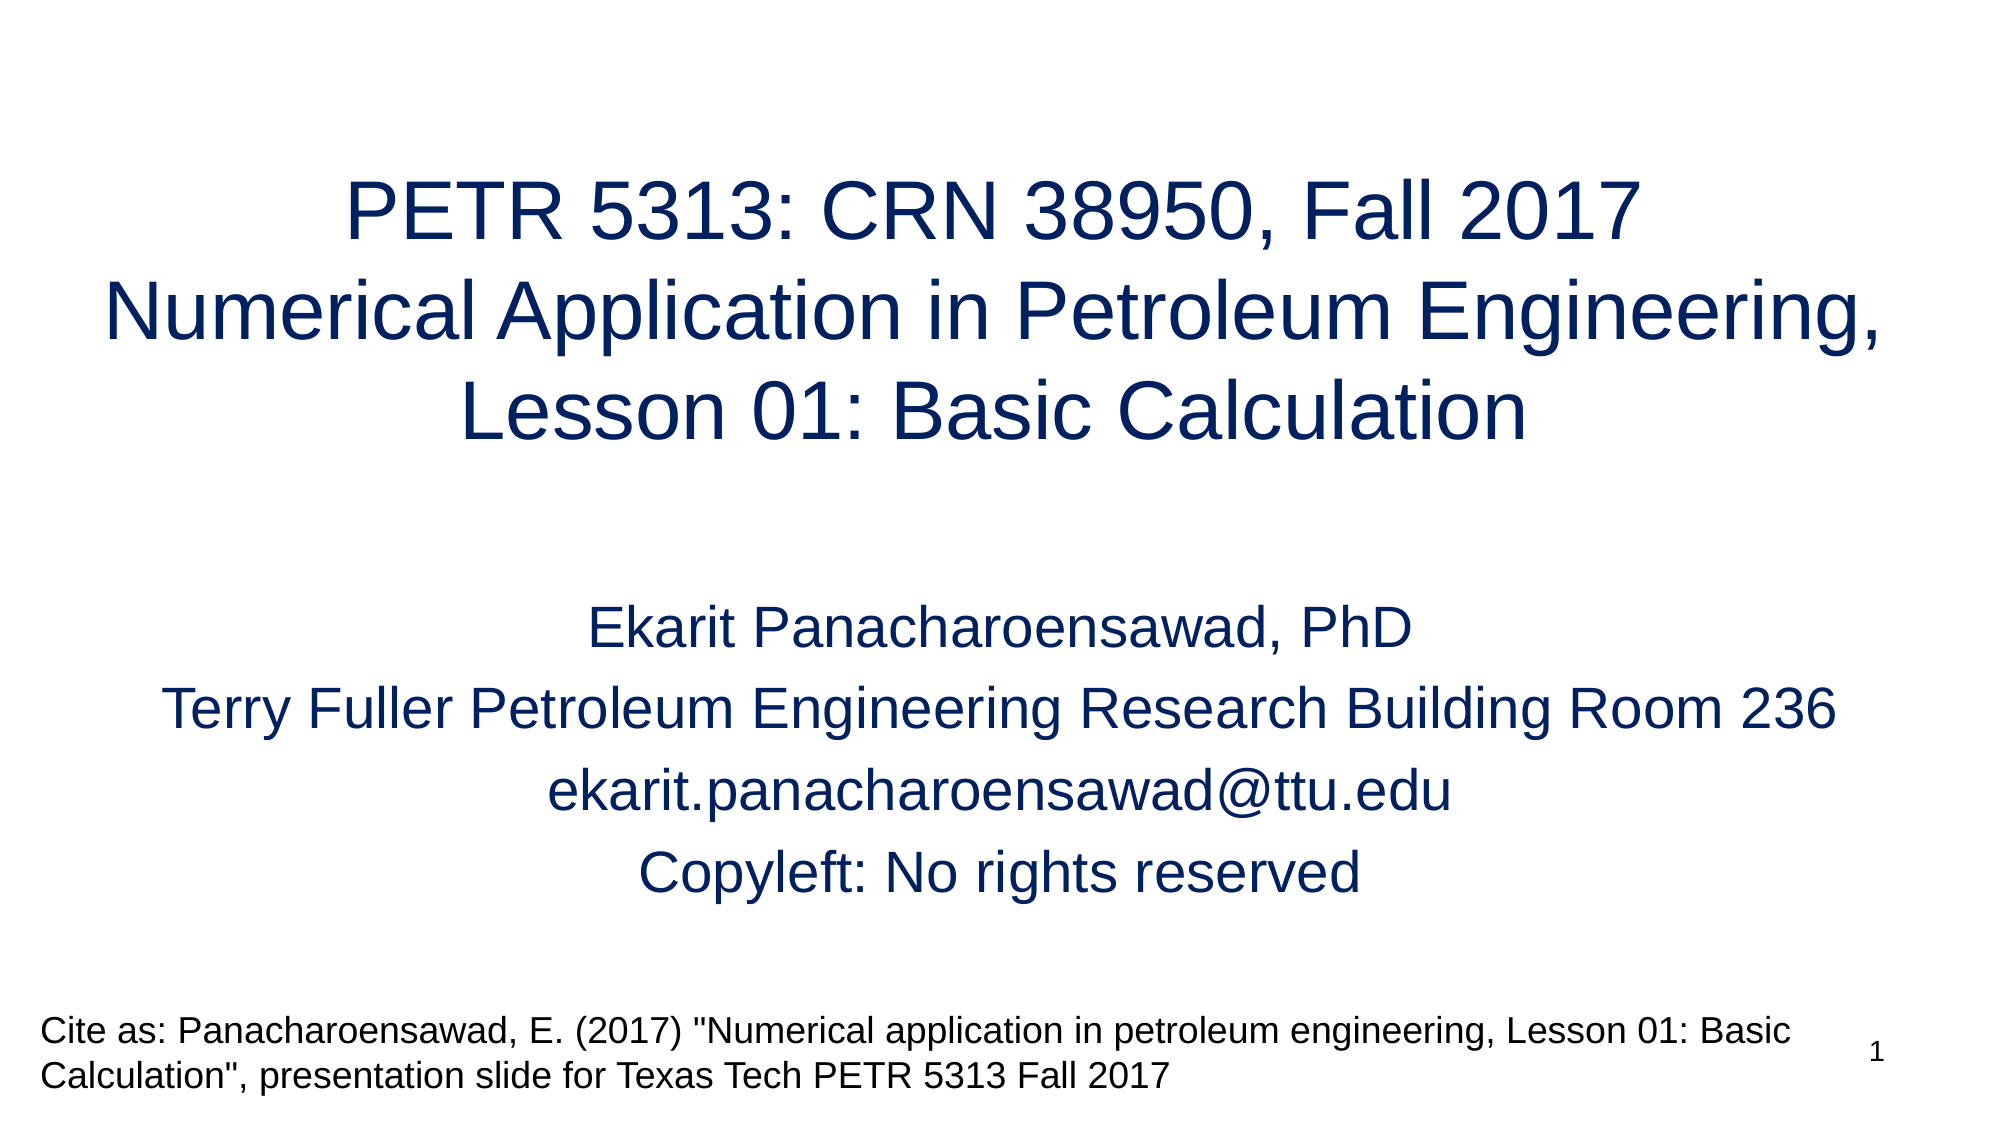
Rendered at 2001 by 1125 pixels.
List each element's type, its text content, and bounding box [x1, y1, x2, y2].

slide_number <number> [1433, 1024, 1900, 1103]
text_box Cite as: Panacharoensawad, E. (2017) "Numerical application in petroleum engineering, Lesson 01: Basic Calculation", presentation slide for Texas Tech PETR 5313 Fall 2017 [25, 998, 1982, 1104]
subtitle Ekarit Panacharoensawad, PhD Terry Fuller Petroleum Engineering Research Building Room 236 ekarit.panacharoensawad@ttu.edu Copyleft: No rights reserved [31, 581, 1970, 937]
title PETR 5313: CRN 38950, Fall 2017 Numerical Application in Petroleum Engineering, Lesson 01: Basic Calculation [25, 66, 1963, 464]
